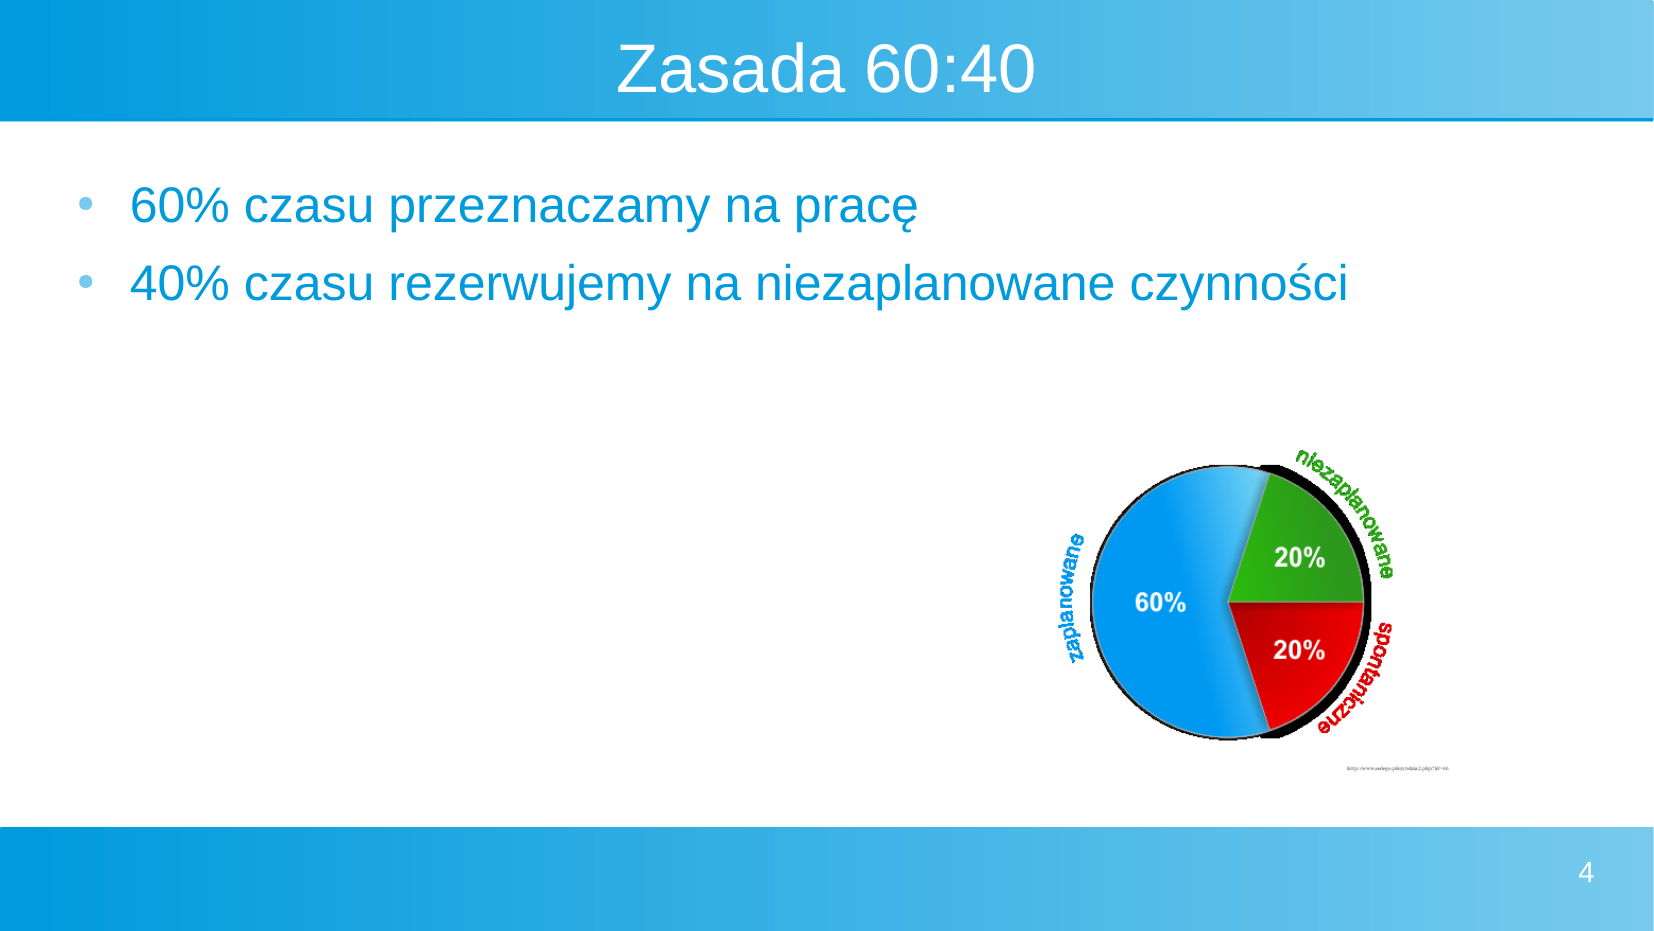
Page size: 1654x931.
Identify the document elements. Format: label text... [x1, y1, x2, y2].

title Zasada 60:40 [59, 29, 1595, 108]
list 60% czasu przeznaczamy na pracę 40% czasu rezerwujemy na niezaplanowane czynności [59, 177, 1595, 768]
picture [1003, 413, 1451, 785]
